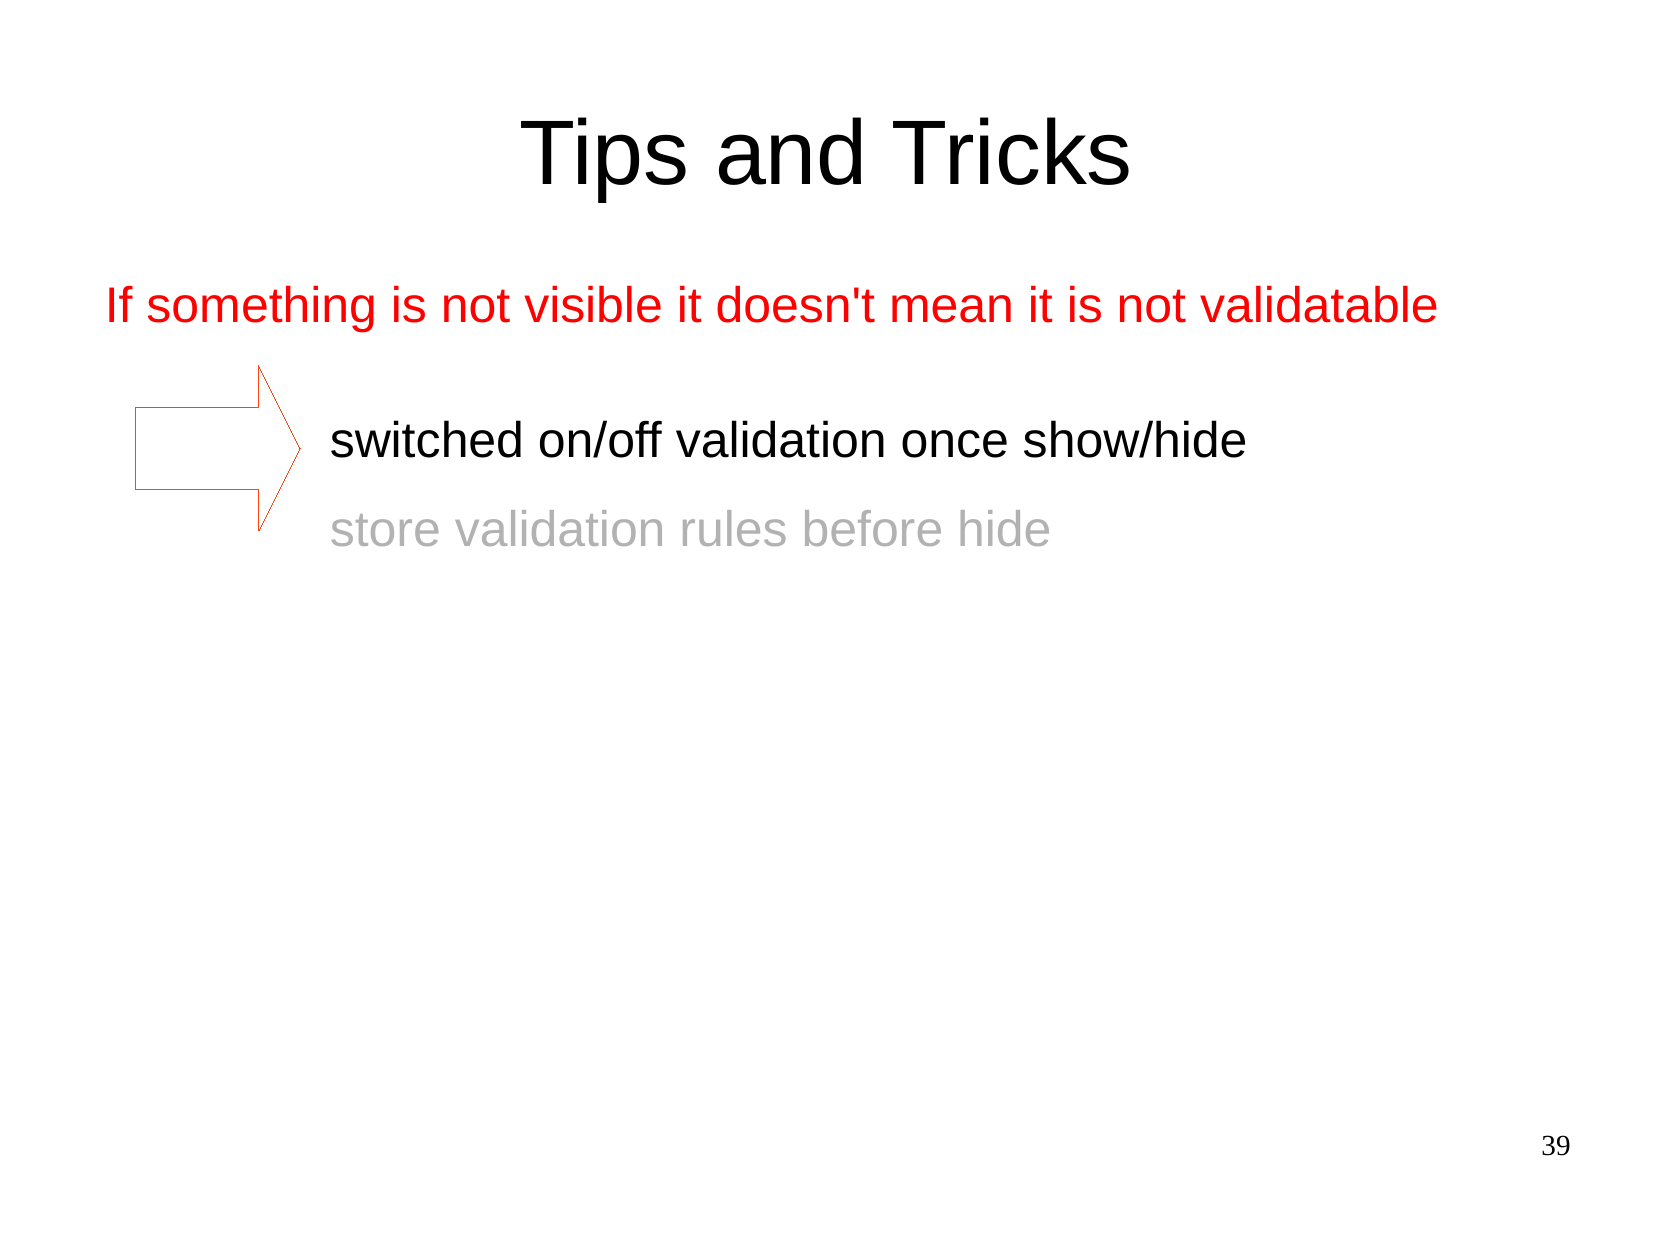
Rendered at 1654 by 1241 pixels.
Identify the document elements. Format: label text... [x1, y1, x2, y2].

title Tips and Tricks [82, 49, 1571, 257]
text_box switched on/off validation once show/hide [315, 405, 1263, 477]
text_box If something is not visible it doesn't mean it is not validatable [90, 270, 1576, 342]
text_box store validation rules before hide [315, 493, 1067, 565]
